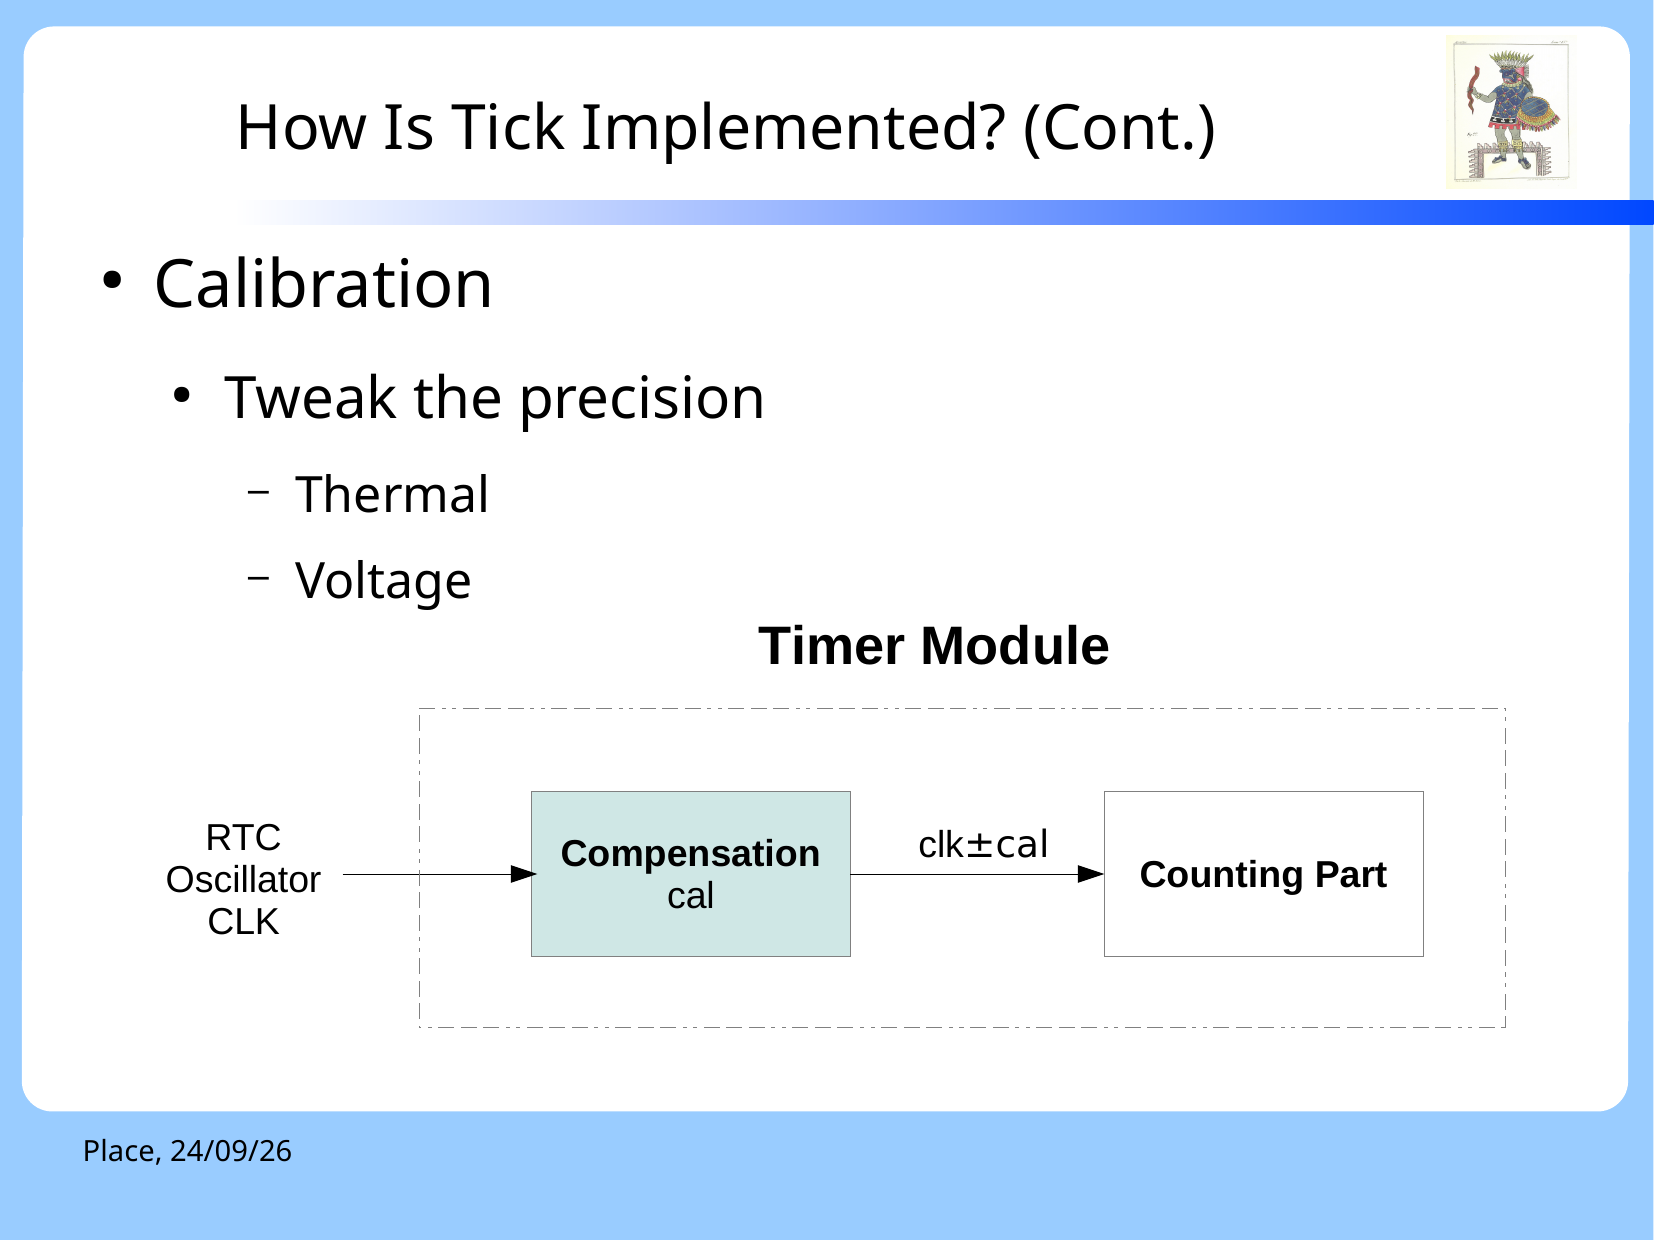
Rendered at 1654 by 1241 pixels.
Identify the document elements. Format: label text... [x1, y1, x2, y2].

picture [1446, 35, 1577, 189]
text_box RTC Oscillator CLK [150, 809, 337, 950]
title How Is Tick Implemented? (Cont.) [82, 49, 1371, 201]
text_box Timer Module [744, 608, 1126, 684]
list Calibration Tweak the precision Thermal Voltage [82, 236, 1571, 1055]
text_box clk±cal [903, 814, 1065, 874]
text_box [419, 708, 1506, 1028]
